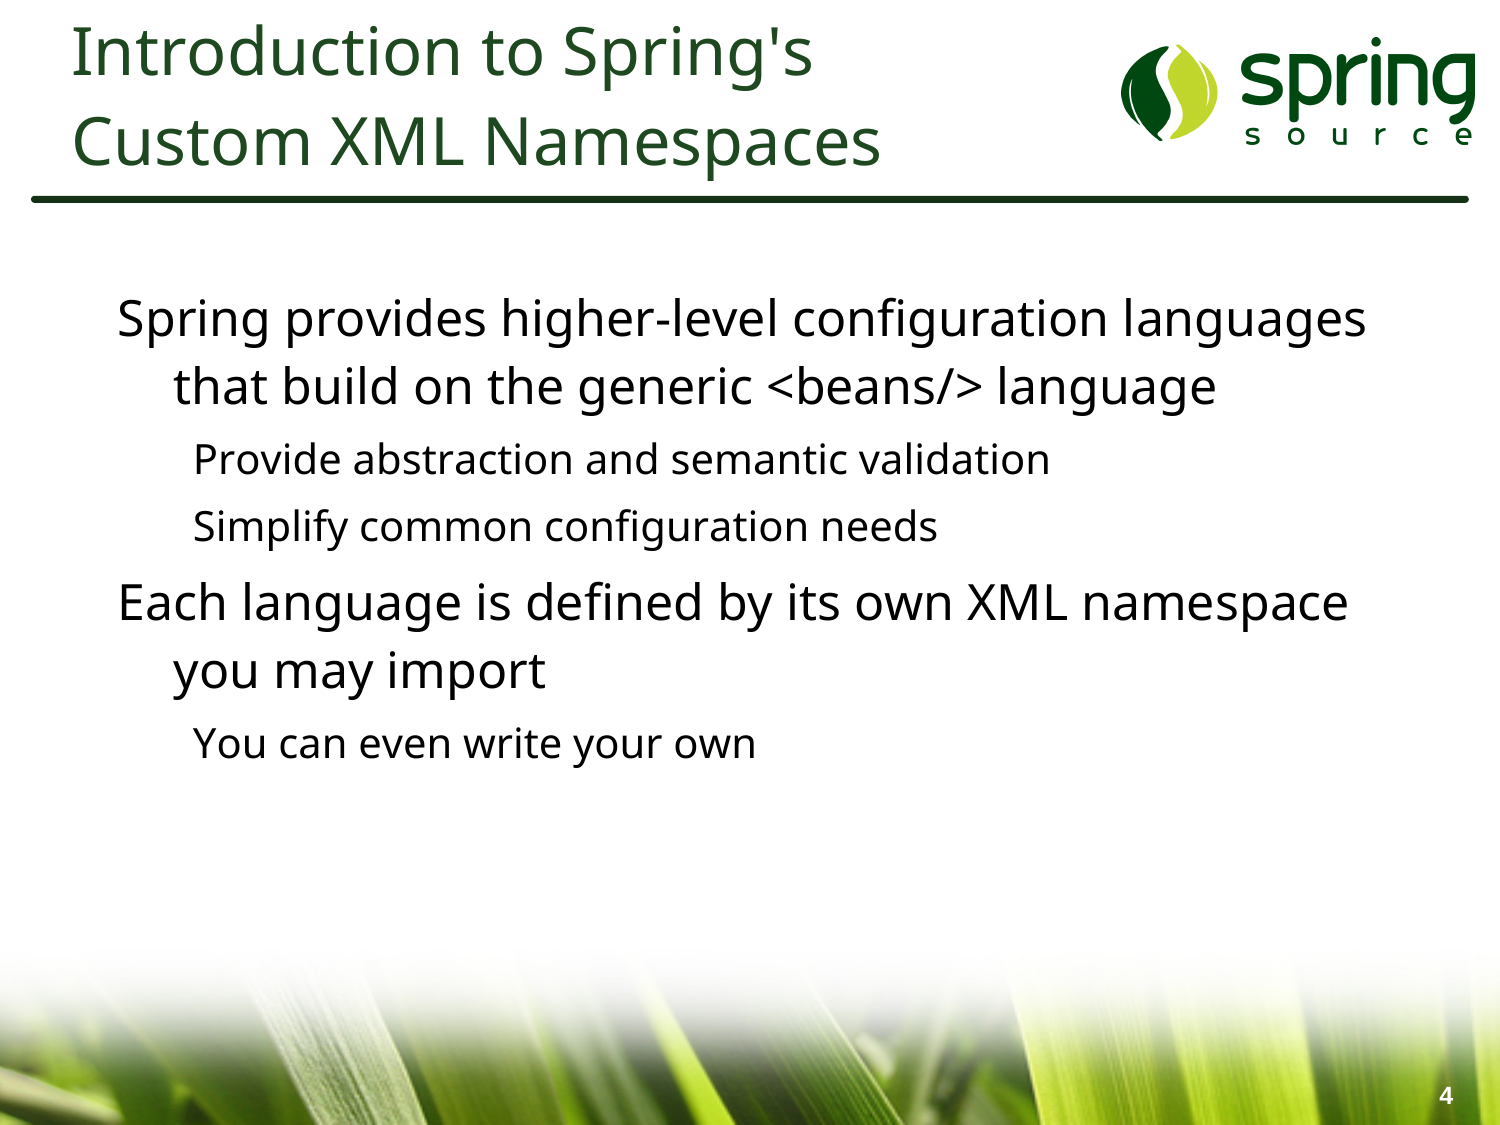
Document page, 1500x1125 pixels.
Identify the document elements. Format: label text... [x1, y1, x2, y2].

title Introduction to Spring's Custom XML Namespaces [56, 5, 1089, 184]
picture [0, 944, 1500, 1125]
picture [1121, 37, 1475, 145]
list Spring provides higher-level configuration languages that build on the generic <beans/> language Provide abstraction and semantic validation Simplify common configuration needs Each language is defined by its own XML namespace you may import You can even write your own [103, 275, 1394, 938]
